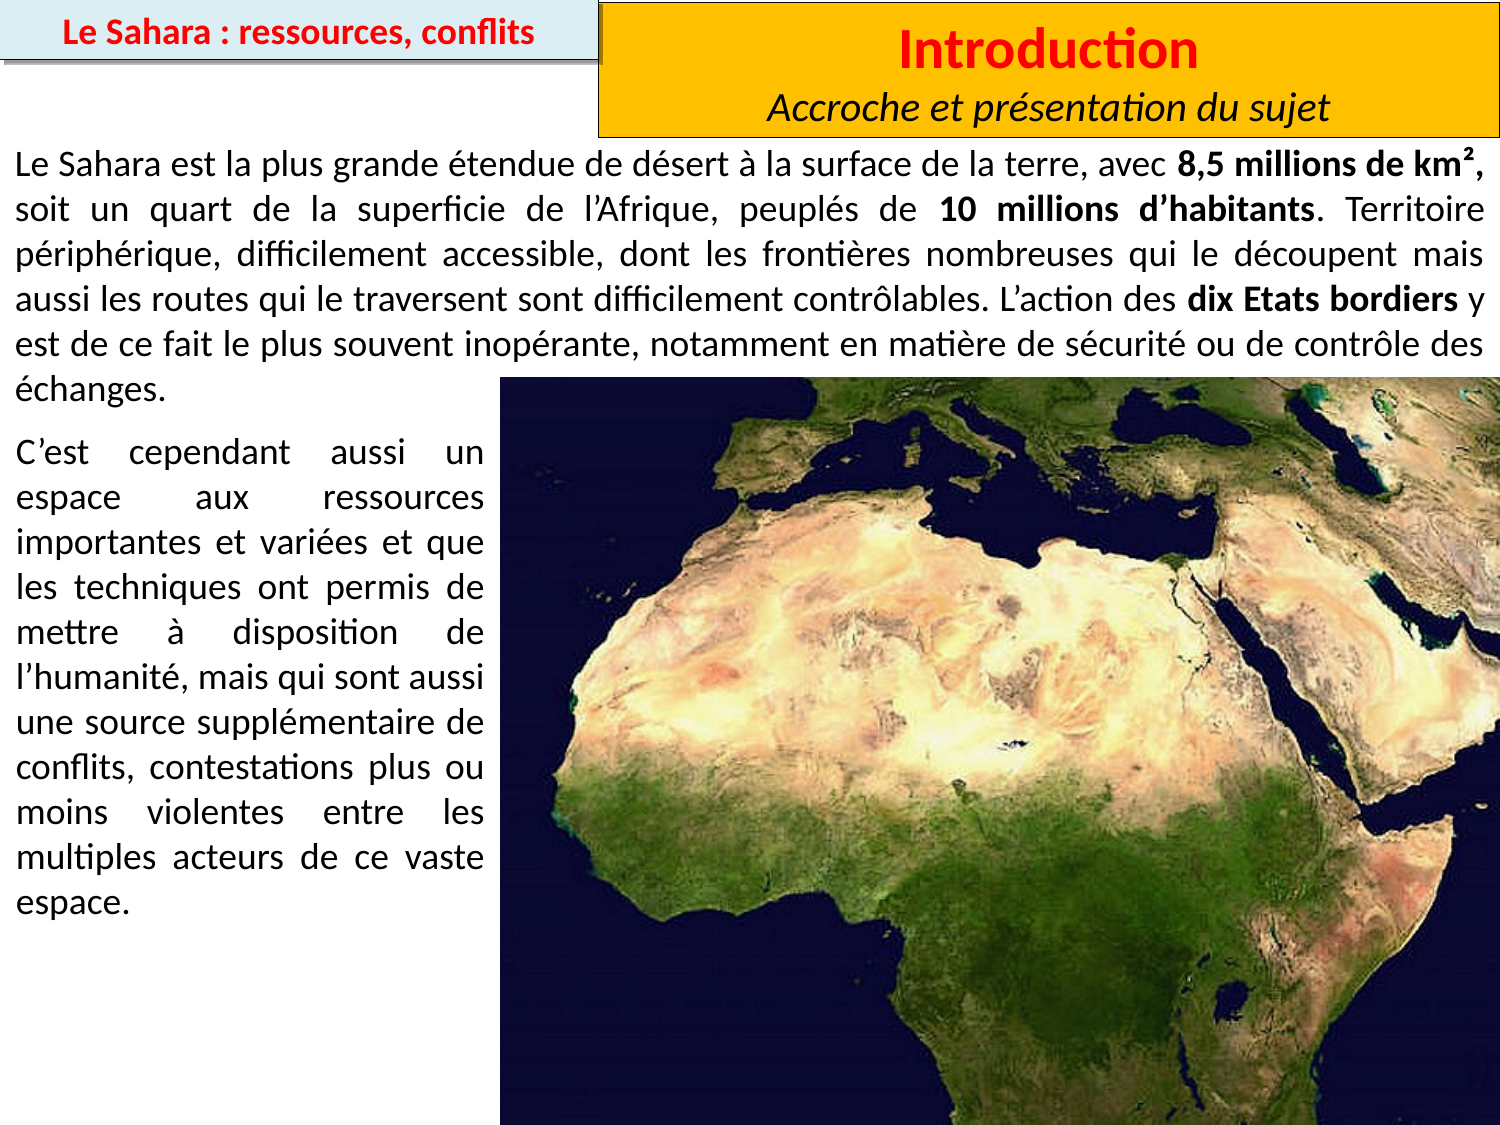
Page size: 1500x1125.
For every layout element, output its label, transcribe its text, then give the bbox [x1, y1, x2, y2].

picture [500, 377, 1500, 1125]
text_box Introduction Accroche et présentation du sujet [598, 2, 1500, 131]
text_box Le Sahara est la plus grande étendue de désert à la surface de la terre, avec 8,5 millions de km², soit un quart de la superficie de l’Afrique, peuplés de 10 millions d’habitants. Territoire périphérique, difficilement accessible, dont les frontières nombreuses qui le découpent mais aussi les routes qui le traversent sont difficilement contrôlables. L’action des dix Etats bordiers y est de ce fait le plus souvent inopérante, notamment en matière de sécurité ou de contrôle des échanges. [0, 131, 1500, 417]
text_box C’est cependant aussi un espace aux ressources importantes et variées et que les techniques ont permis de mettre à disposition de l’humanité, mais qui sont aussi une source supplémentaire de conflits, contestations plus ou moins violentes entre les multiples acteurs de ce vaste espace. [1, 419, 500, 930]
text_box Le Sahara : ressources, conflits [0, 0, 599, 60]
